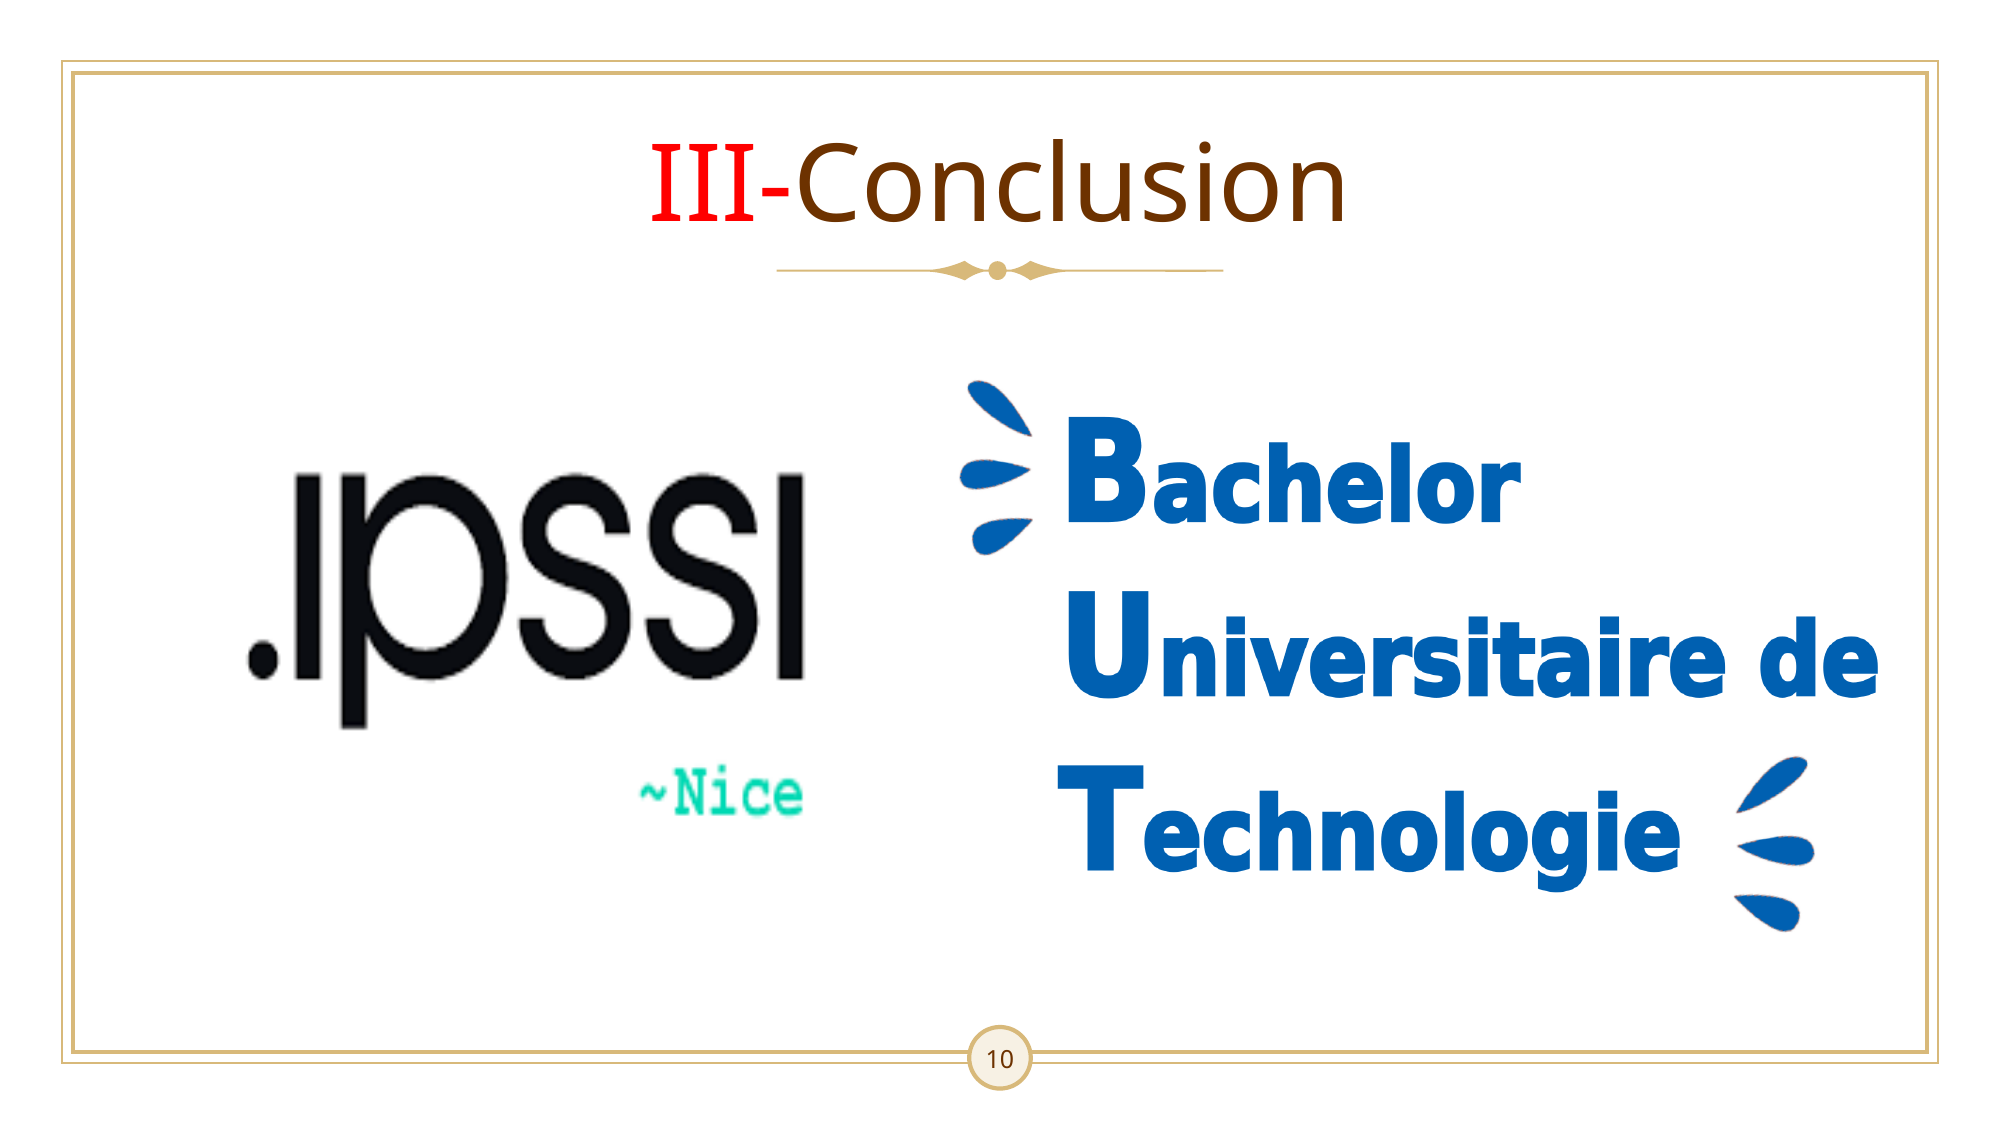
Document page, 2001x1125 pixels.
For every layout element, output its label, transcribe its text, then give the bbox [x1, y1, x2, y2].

picture [928, 331, 1904, 988]
picture [137, 335, 916, 988]
title III-Conclusion [137, 107, 1863, 256]
text_box [954, 1029, 1046, 1090]
